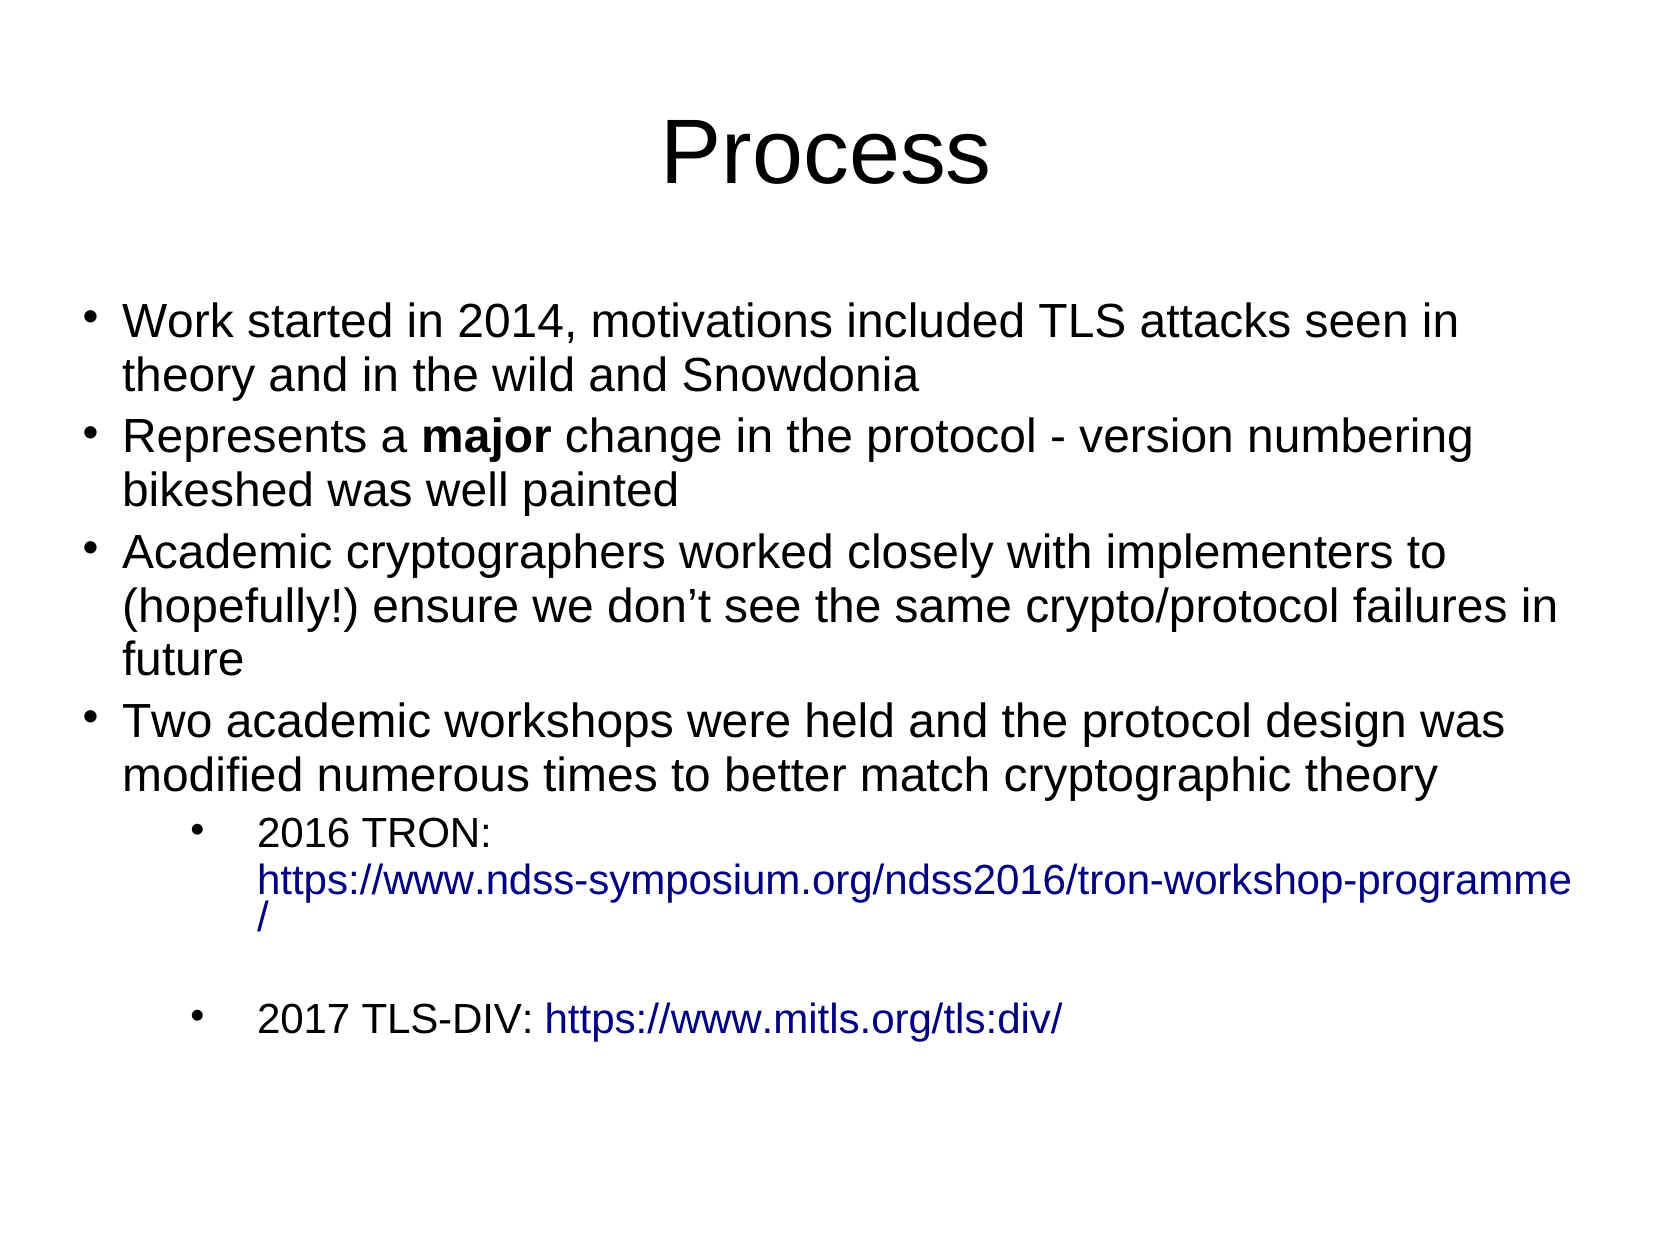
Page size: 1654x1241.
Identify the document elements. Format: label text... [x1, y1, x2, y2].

title Process [82, 49, 1571, 257]
list Work started in 2014, motivations included TLS attacks seen in theory and in the wild and Snowdonia Represents a major change in the protocol - version numbering bikeshed was well painted Academic cryptographers worked closely with implementers to (hopefully!) ensure we don’t see the same crypto/protocol failures in future Two academic workshops were held and the protocol design was modified numerous times to better match cryptographic theory 2016 TRON: https://www.ndss-symposium.org/ndss2016/tron-workshop-programme/ 2017 TLS-DIV: https://www.mitls.org/tls:div/ [82, 290, 1571, 1010]
